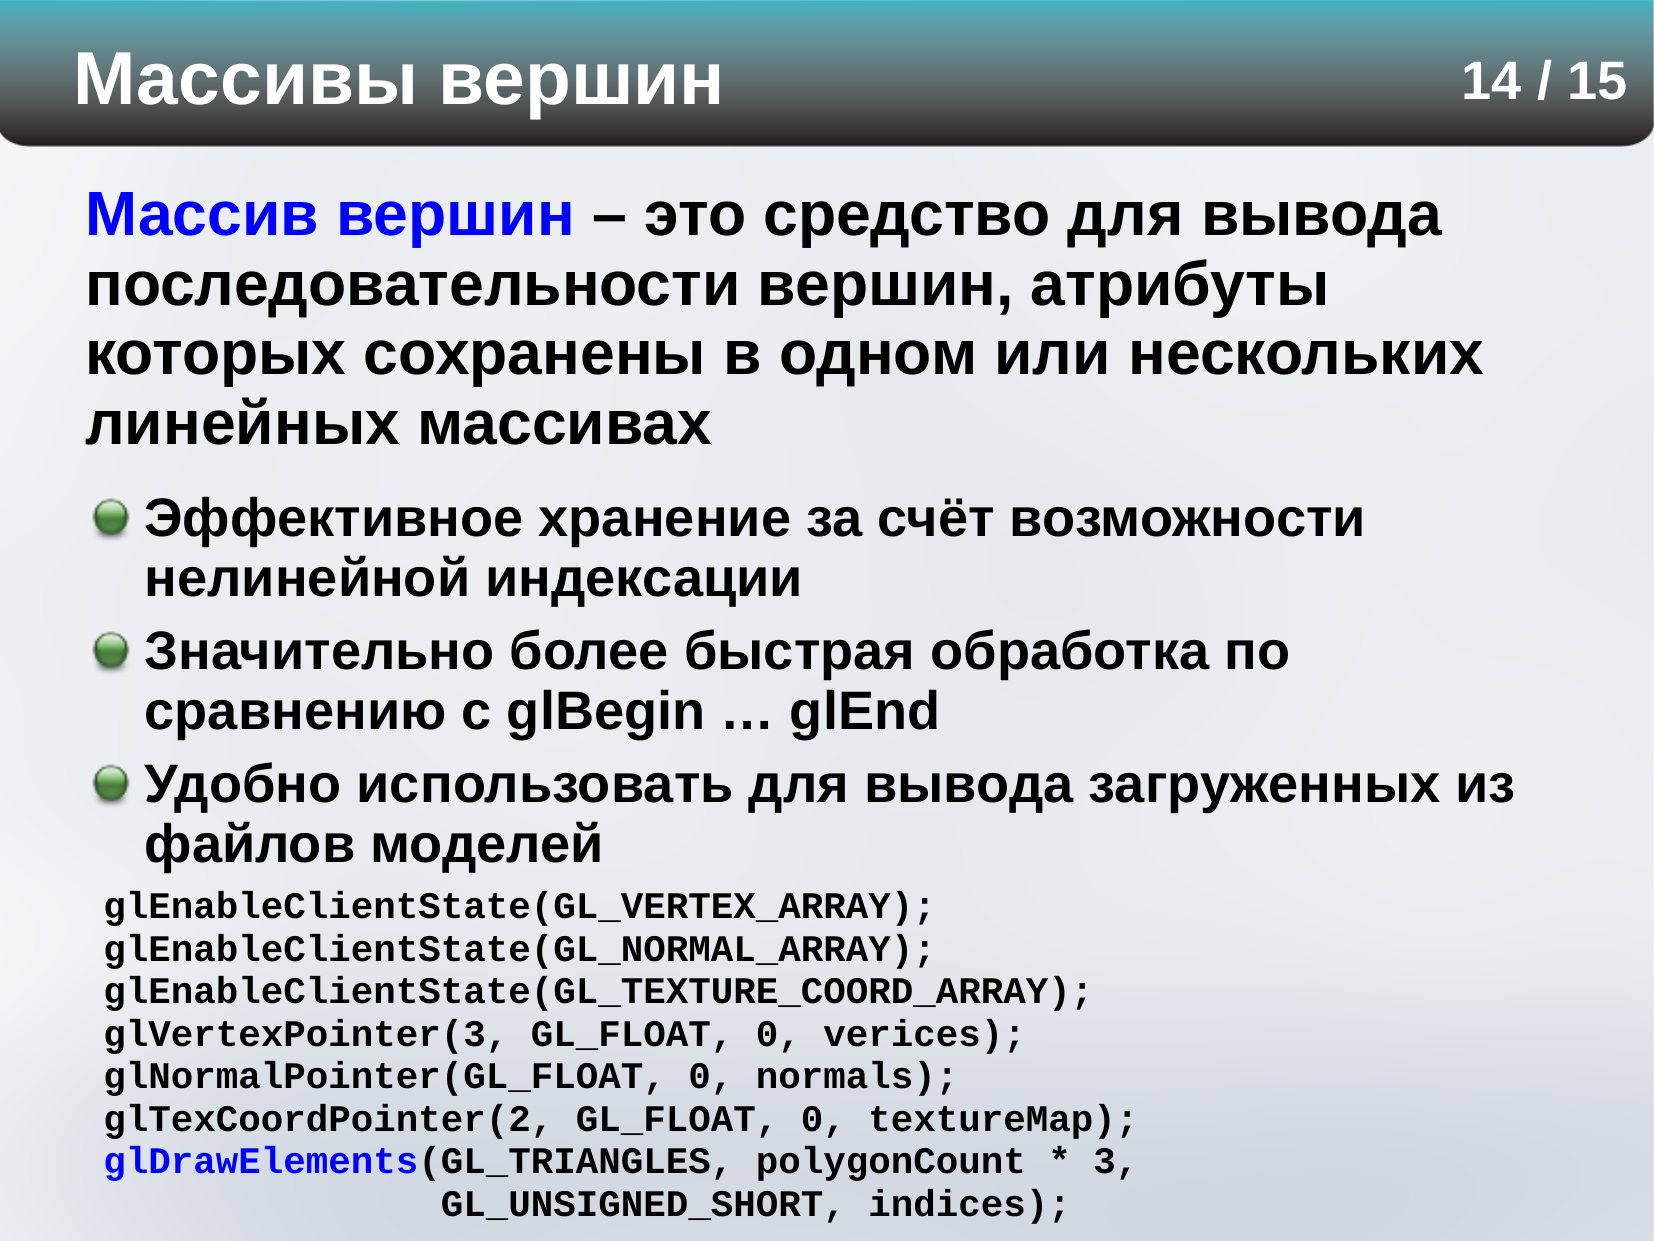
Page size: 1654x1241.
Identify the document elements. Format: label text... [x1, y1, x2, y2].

text_box <номер> / 15 [1446, 42, 1654, 179]
text_box glEnableClientState(GL_VERTEX_ARRAY); glEnableClientState(GL_NORMAL_ARRAY); glEnableClientState(GL_TEXTURE_COORD_ARRAY); glVertexPointer(3, GL_FLOAT, 0, verices); glNormalPointer(GL_FLOAT, 0, normals); glTexCoordPointer(2, GL_FLOAT, 0, textureMap); glDrawElements(GL_TRIANGLES, polygonCount * 3, GL_UNSIGNED_SHORT, indices); [88, 879, 1536, 1235]
text_box Массивы вершин [59, 29, 1359, 129]
text_box Массив вершин – это средство для вывода последовательности вершин, атрибуты которых сохранены в одном или нескольких линейных массивах Эффективное хранение за счёт возможности нелинейной индексации Значительно более быстрая обработка по сравнению с glBegin … glEnd Удобно использовать для вывода загруженных из файлов моделей [70, 171, 1625, 882]
picture [0, 0, 1654, 1241]
